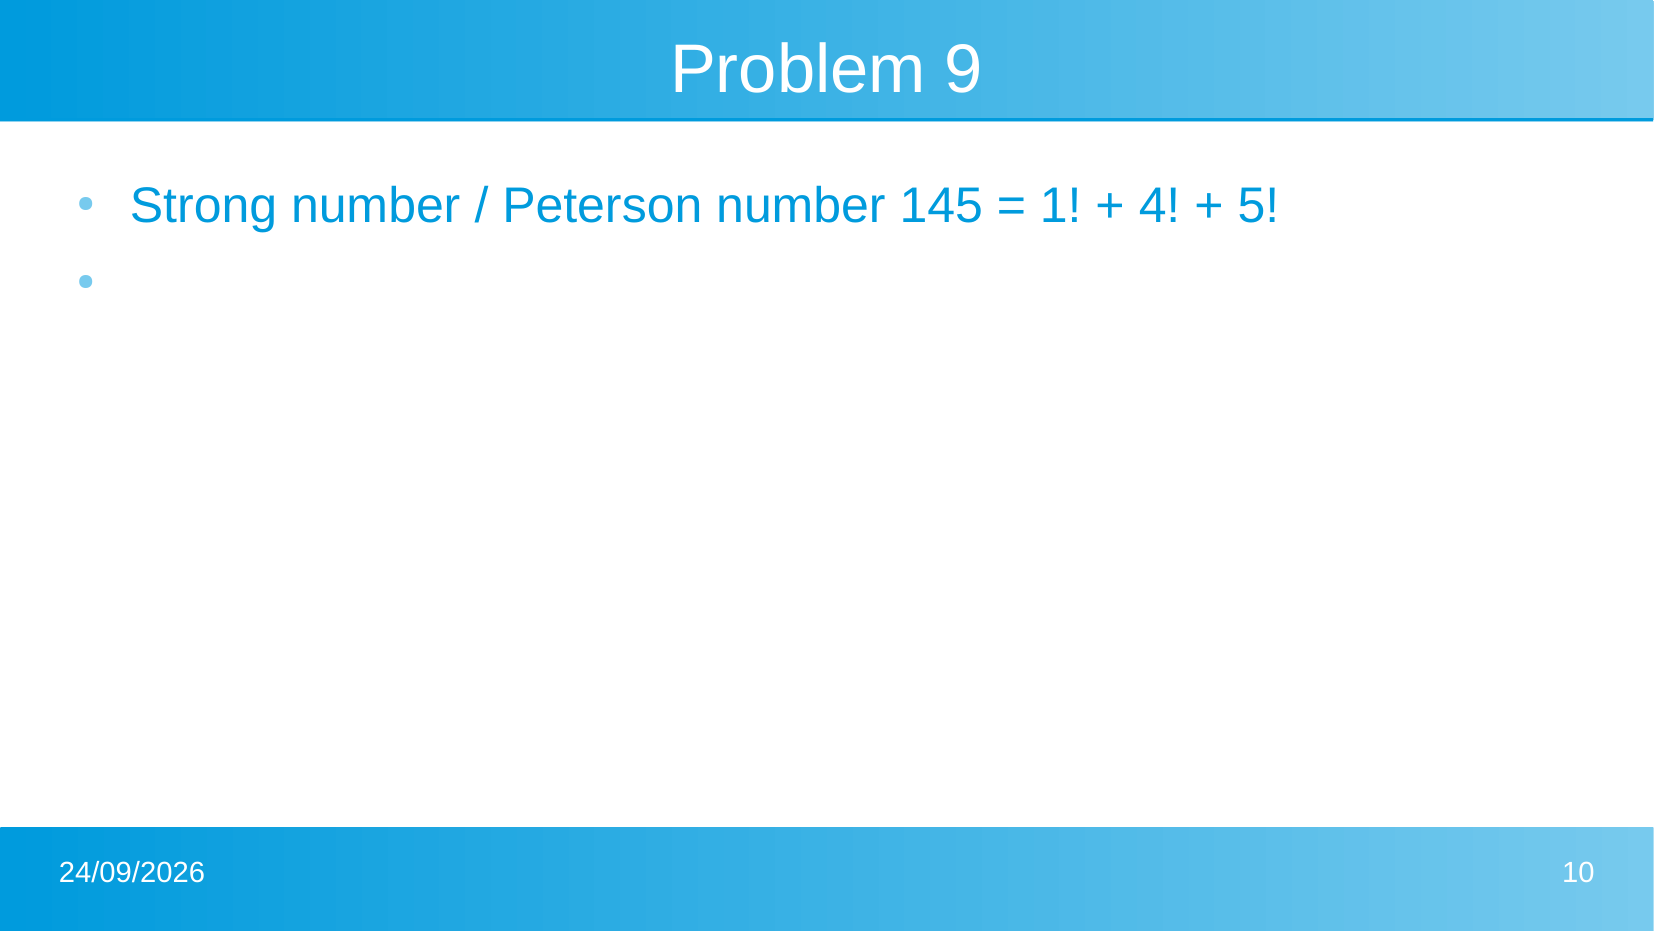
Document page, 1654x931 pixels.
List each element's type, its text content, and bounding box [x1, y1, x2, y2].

list Strong number / Peterson number 145 = 1! + 4! + 5! [59, 177, 1595, 768]
title Problem 9 [59, 29, 1595, 108]
